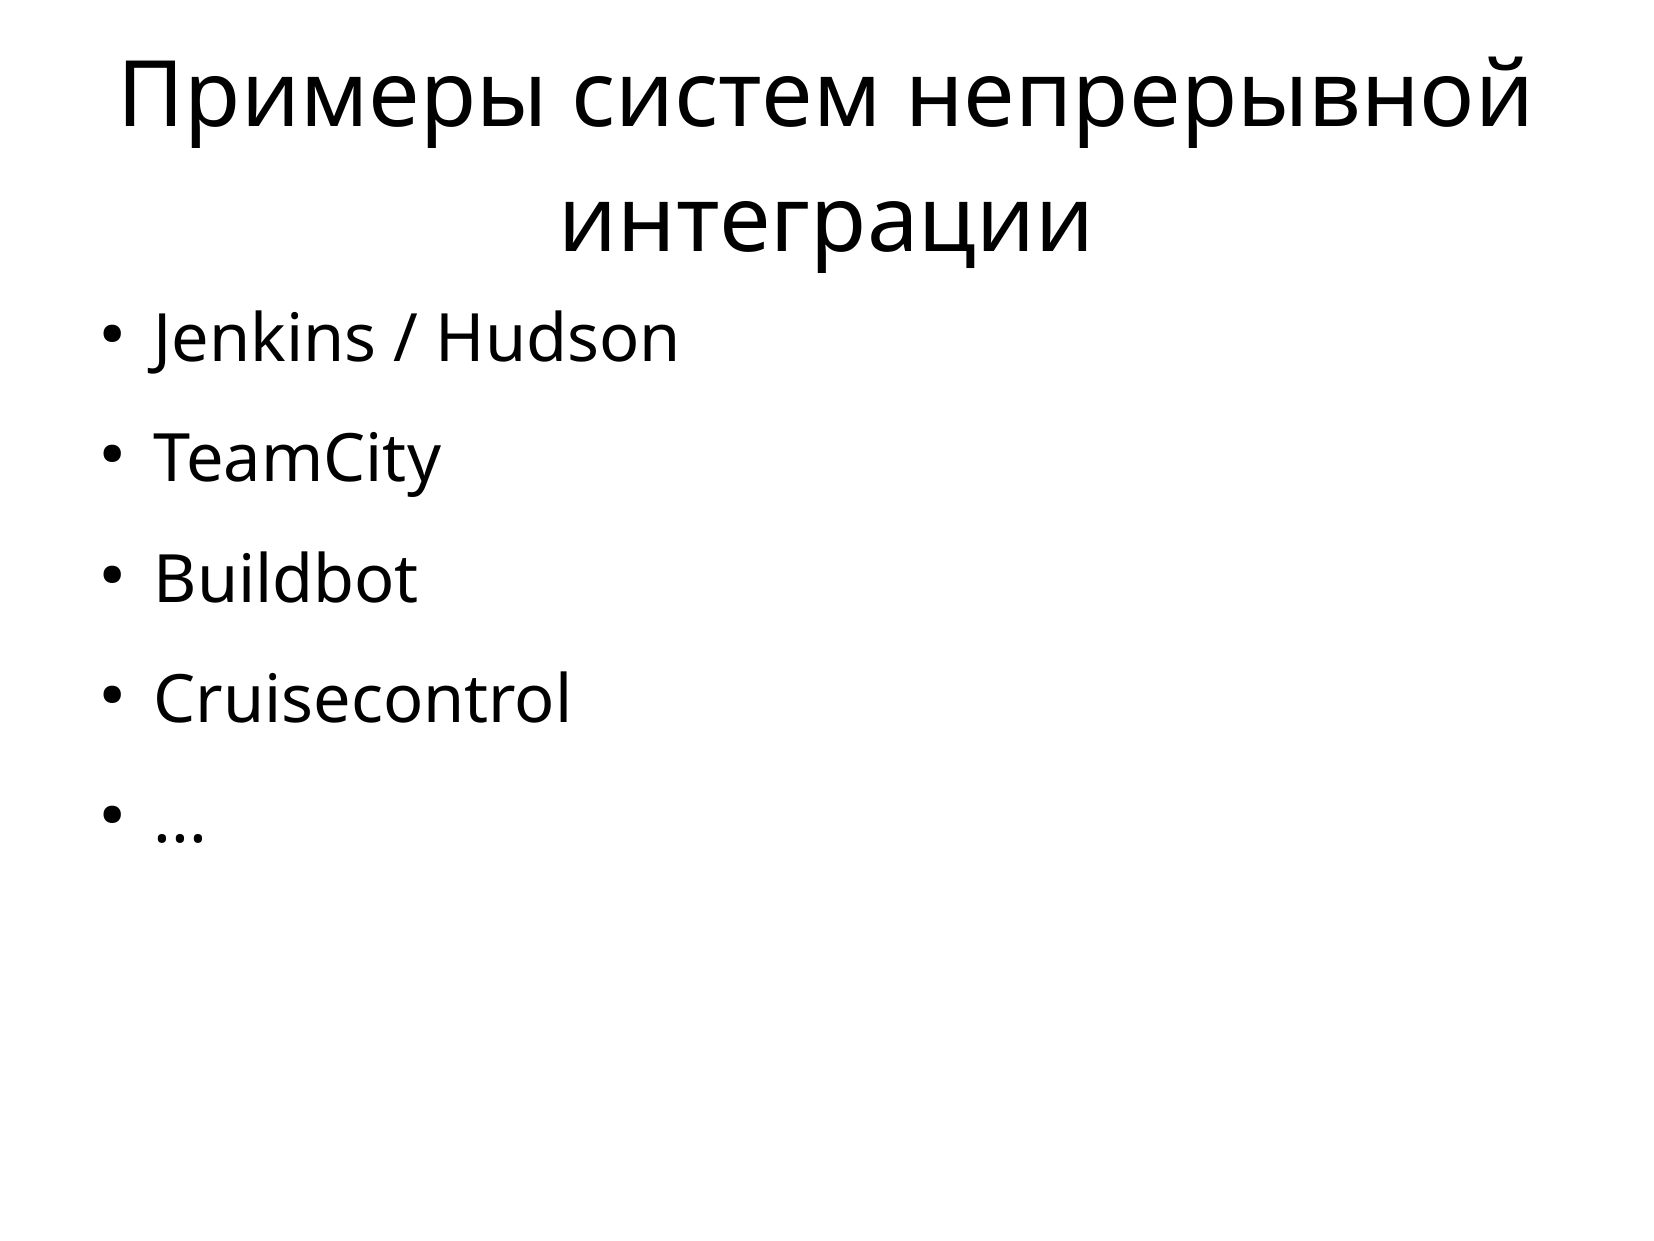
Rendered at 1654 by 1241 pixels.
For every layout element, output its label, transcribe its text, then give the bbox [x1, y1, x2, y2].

title Примеры систем непрерывной интеграции [82, 45, 1571, 261]
list Jenkins / Hudson TeamCity Buildbot Cruisecontrol ... [82, 290, 1538, 1010]
